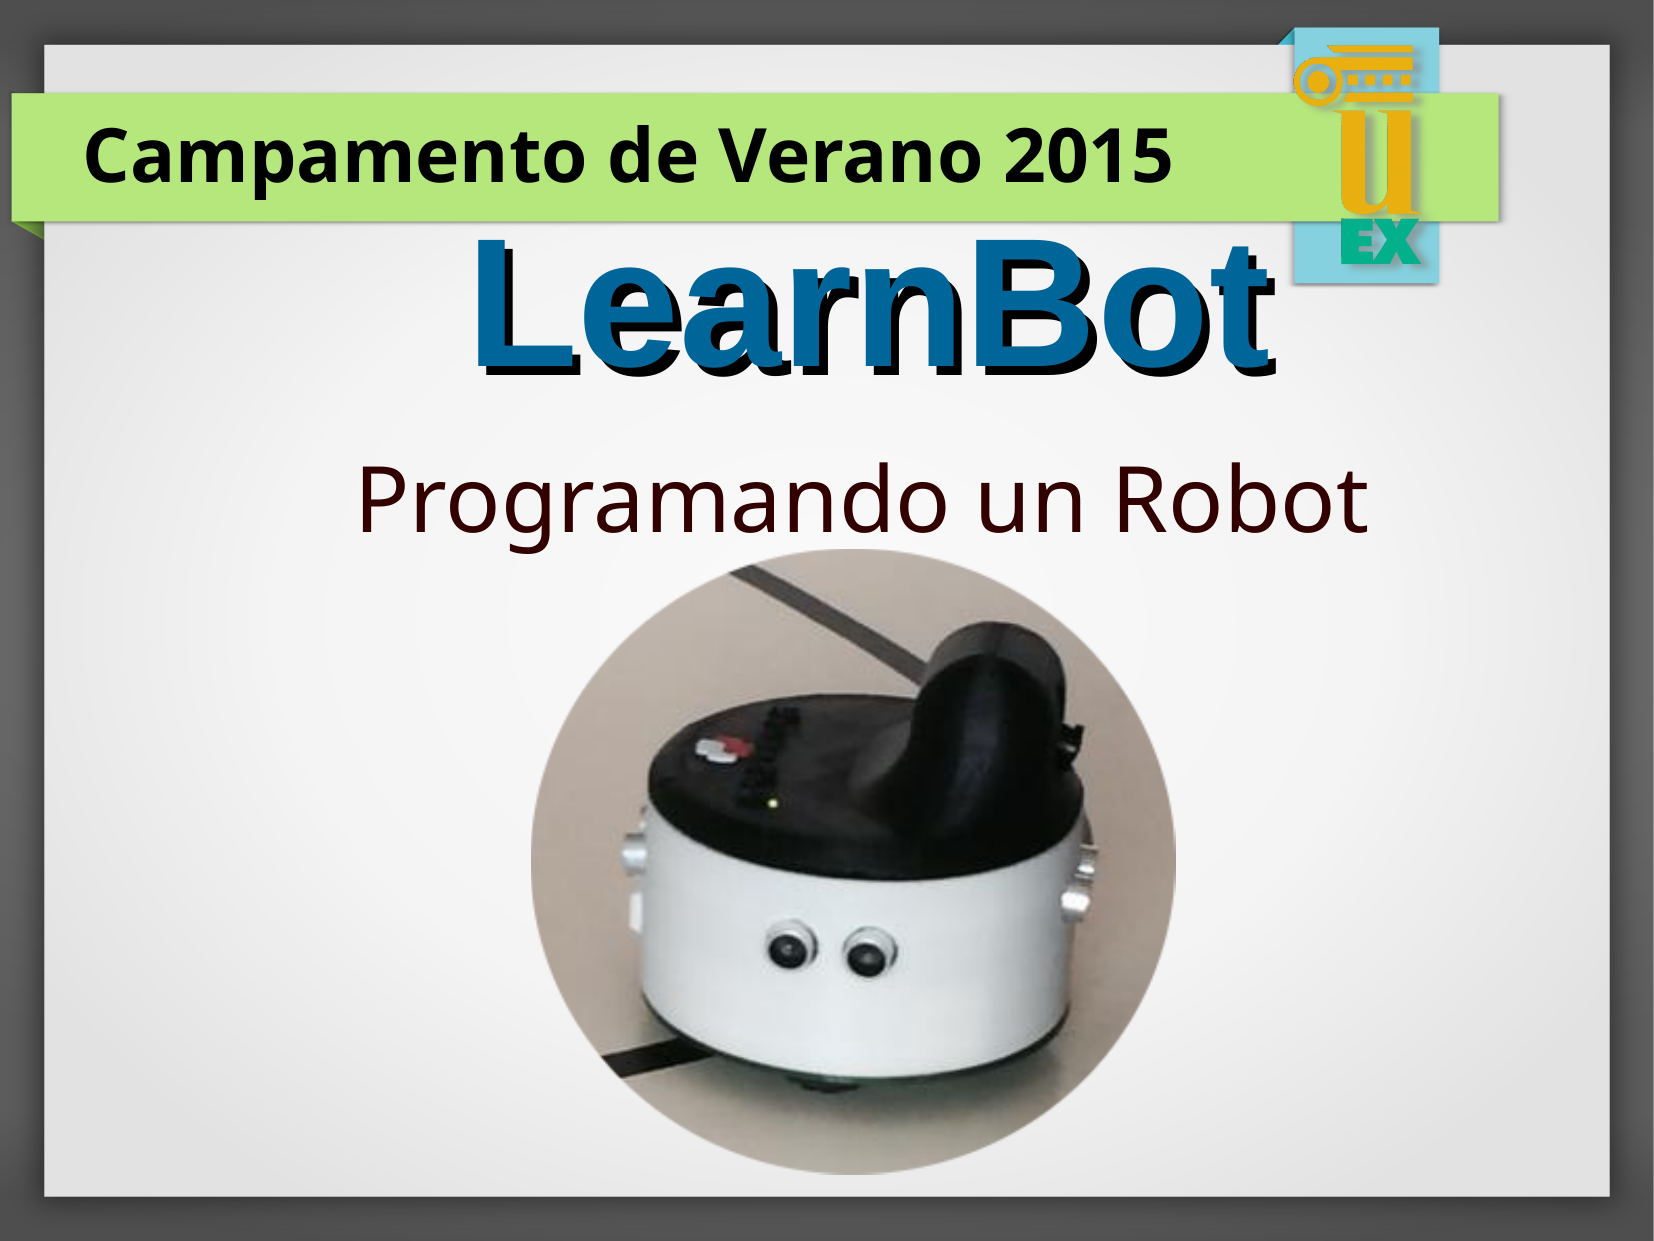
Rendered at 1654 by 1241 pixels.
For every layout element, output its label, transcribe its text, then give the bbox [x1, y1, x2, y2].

list LearnBot Programando un Robot [82, 200, 1571, 709]
title Campamento de Verano 2015 [82, 94, 1264, 200]
picture [0, 0, 1654, 1241]
